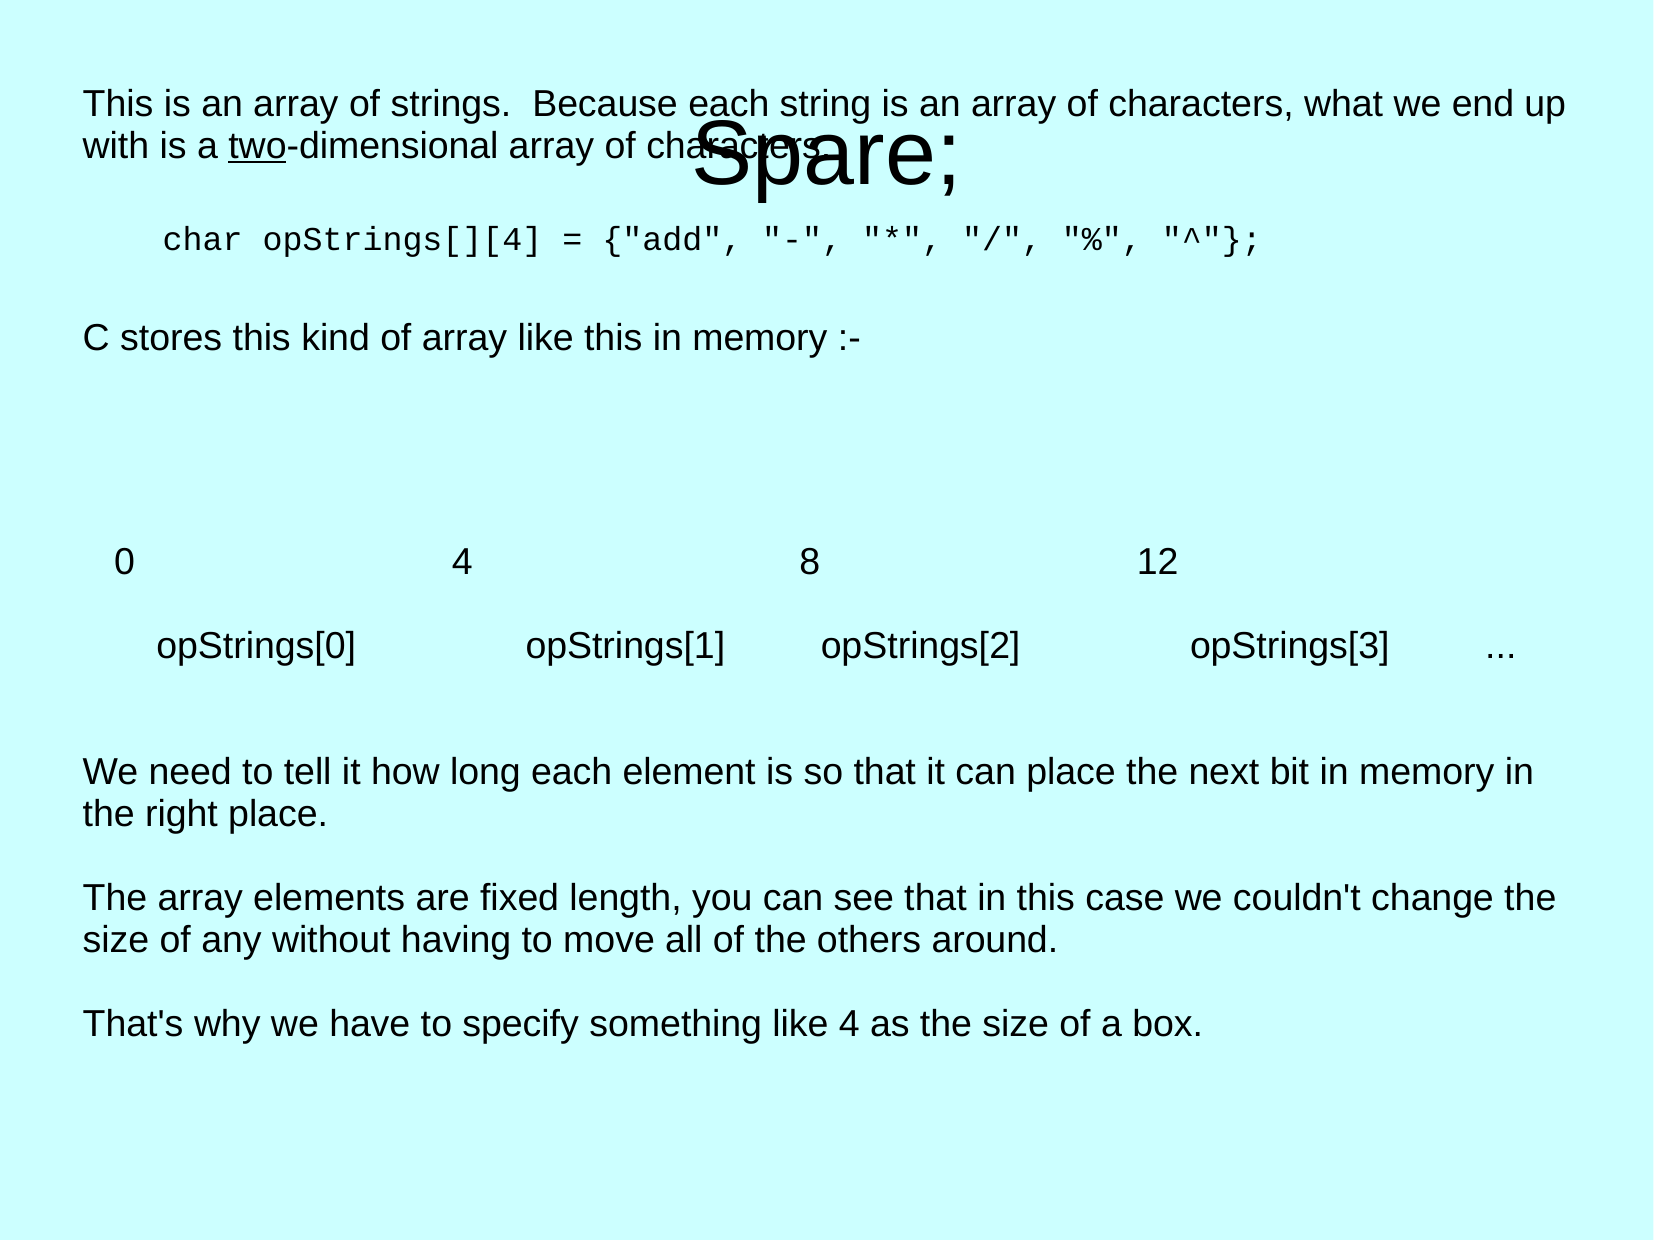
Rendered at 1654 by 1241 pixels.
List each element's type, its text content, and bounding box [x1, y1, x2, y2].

title Spare; [82, 49, 1571, 257]
subtitle This is an array of strings. Because each string is an array of characters, what we end up with is a two-dimensional array of characters. char opStrings[][4] = {"add", "-", "*", "/", "%", "^"}; C stores this kind of array like this in memory :- 0 4 8 12 opStrings[0] opStrings[1] opStrings[2] opStrings[3] ... We need to tell it how long each element is so that it can place the next bit in memory in the right place. The array elements are fixed length, you can see that in this case we couldn't change the size of any without having to move all of the others around. That's why we have to specify something like 4 as the size of a box. [82, 82, 1583, 1158]
